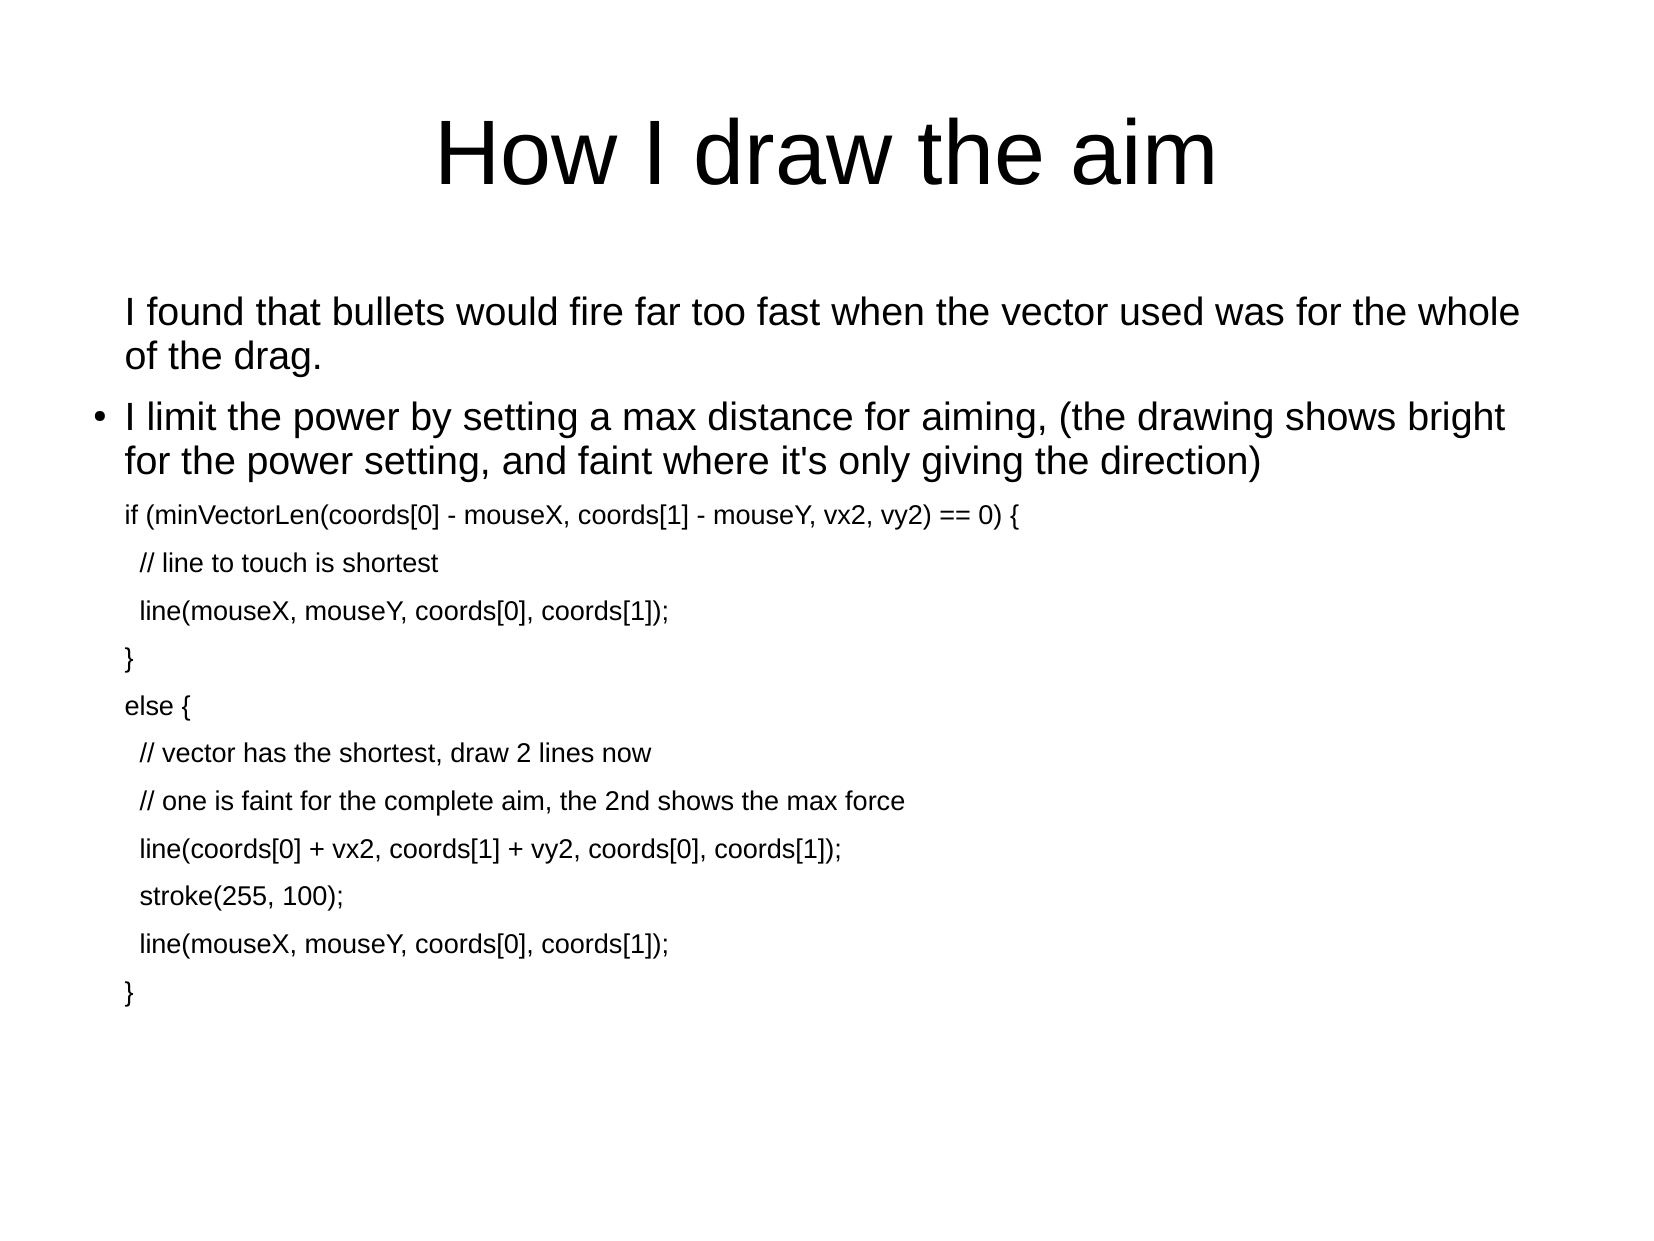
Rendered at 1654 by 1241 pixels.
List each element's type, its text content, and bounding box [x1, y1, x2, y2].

list I found that bullets would fire far too fast when the vector used was for the whole of the drag. I limit the power by setting a max distance for aiming, (the drawing shows bright for the power setting, and faint where it's only giving the direction) if (minVectorLen(coords[0] - mouseX, coords[1] - mouseY, vx2, vy2) == 0) { // line to touch is shortest line(mouseX, mouseY, coords[0], coords[1]); } else { // vector has the shortest, draw 2 lines now // one is faint for the complete aim, the 2nd shows the max force line(coords[0] + vx2, coords[1] + vy2, coords[0], coords[1]); stroke(255, 100); line(mouseX, mouseY, coords[0], coords[1]); } [82, 290, 1538, 1010]
title How I draw the aim [82, 49, 1571, 257]
